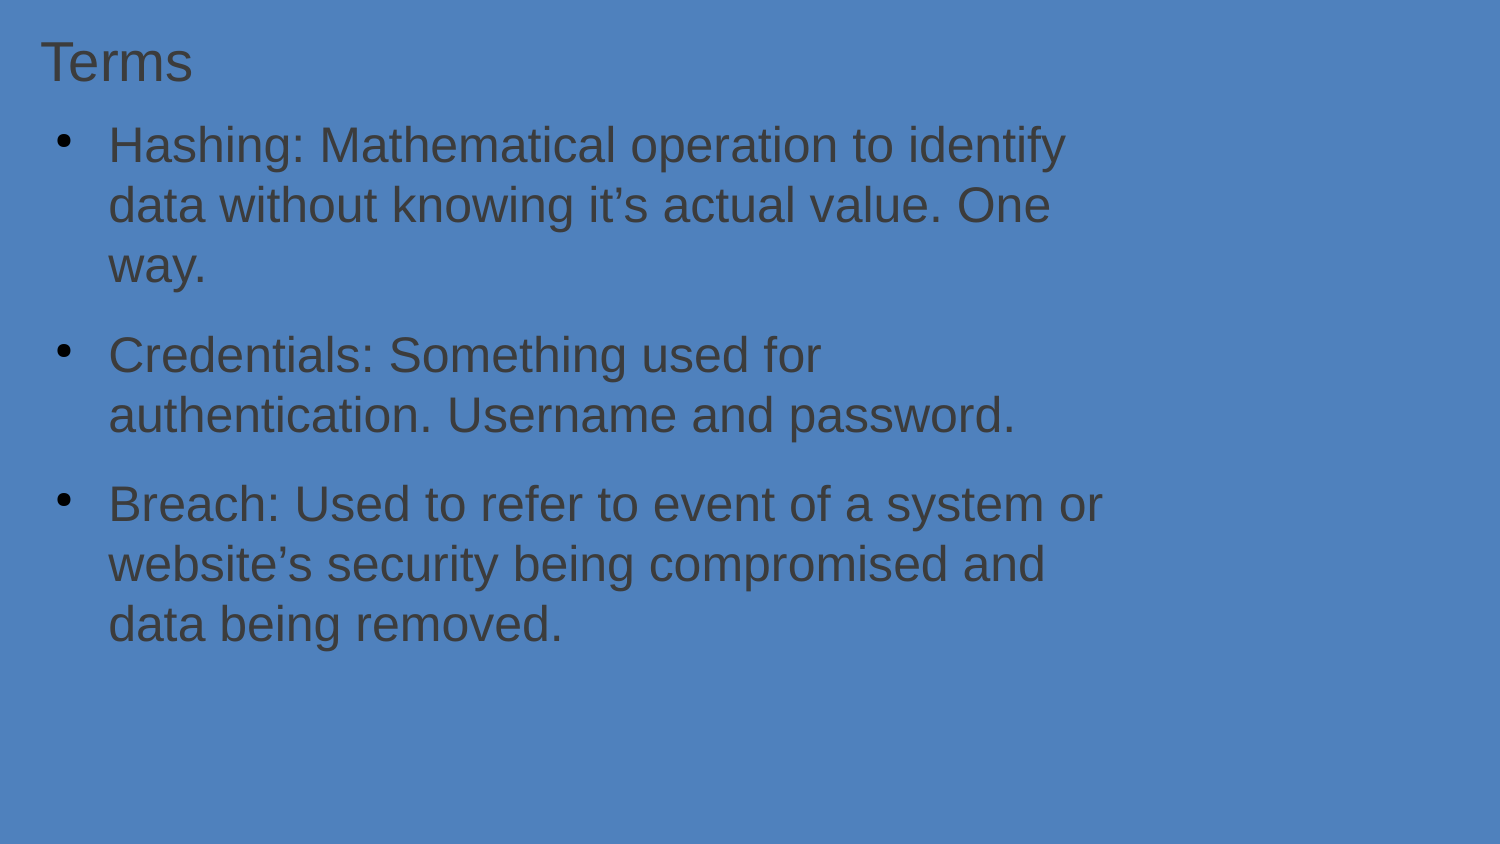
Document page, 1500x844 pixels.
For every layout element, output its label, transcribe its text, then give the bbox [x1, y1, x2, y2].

title Terms [33, 21, 1500, 97]
list Hashing: Mathematical operation to identify data without knowing it’s actual value. One way. Credentials: Something used for authentication. Username and password. Breach: Used to refer to event of a system or website’s security being compromised and data being removed. [30, 105, 1156, 796]
